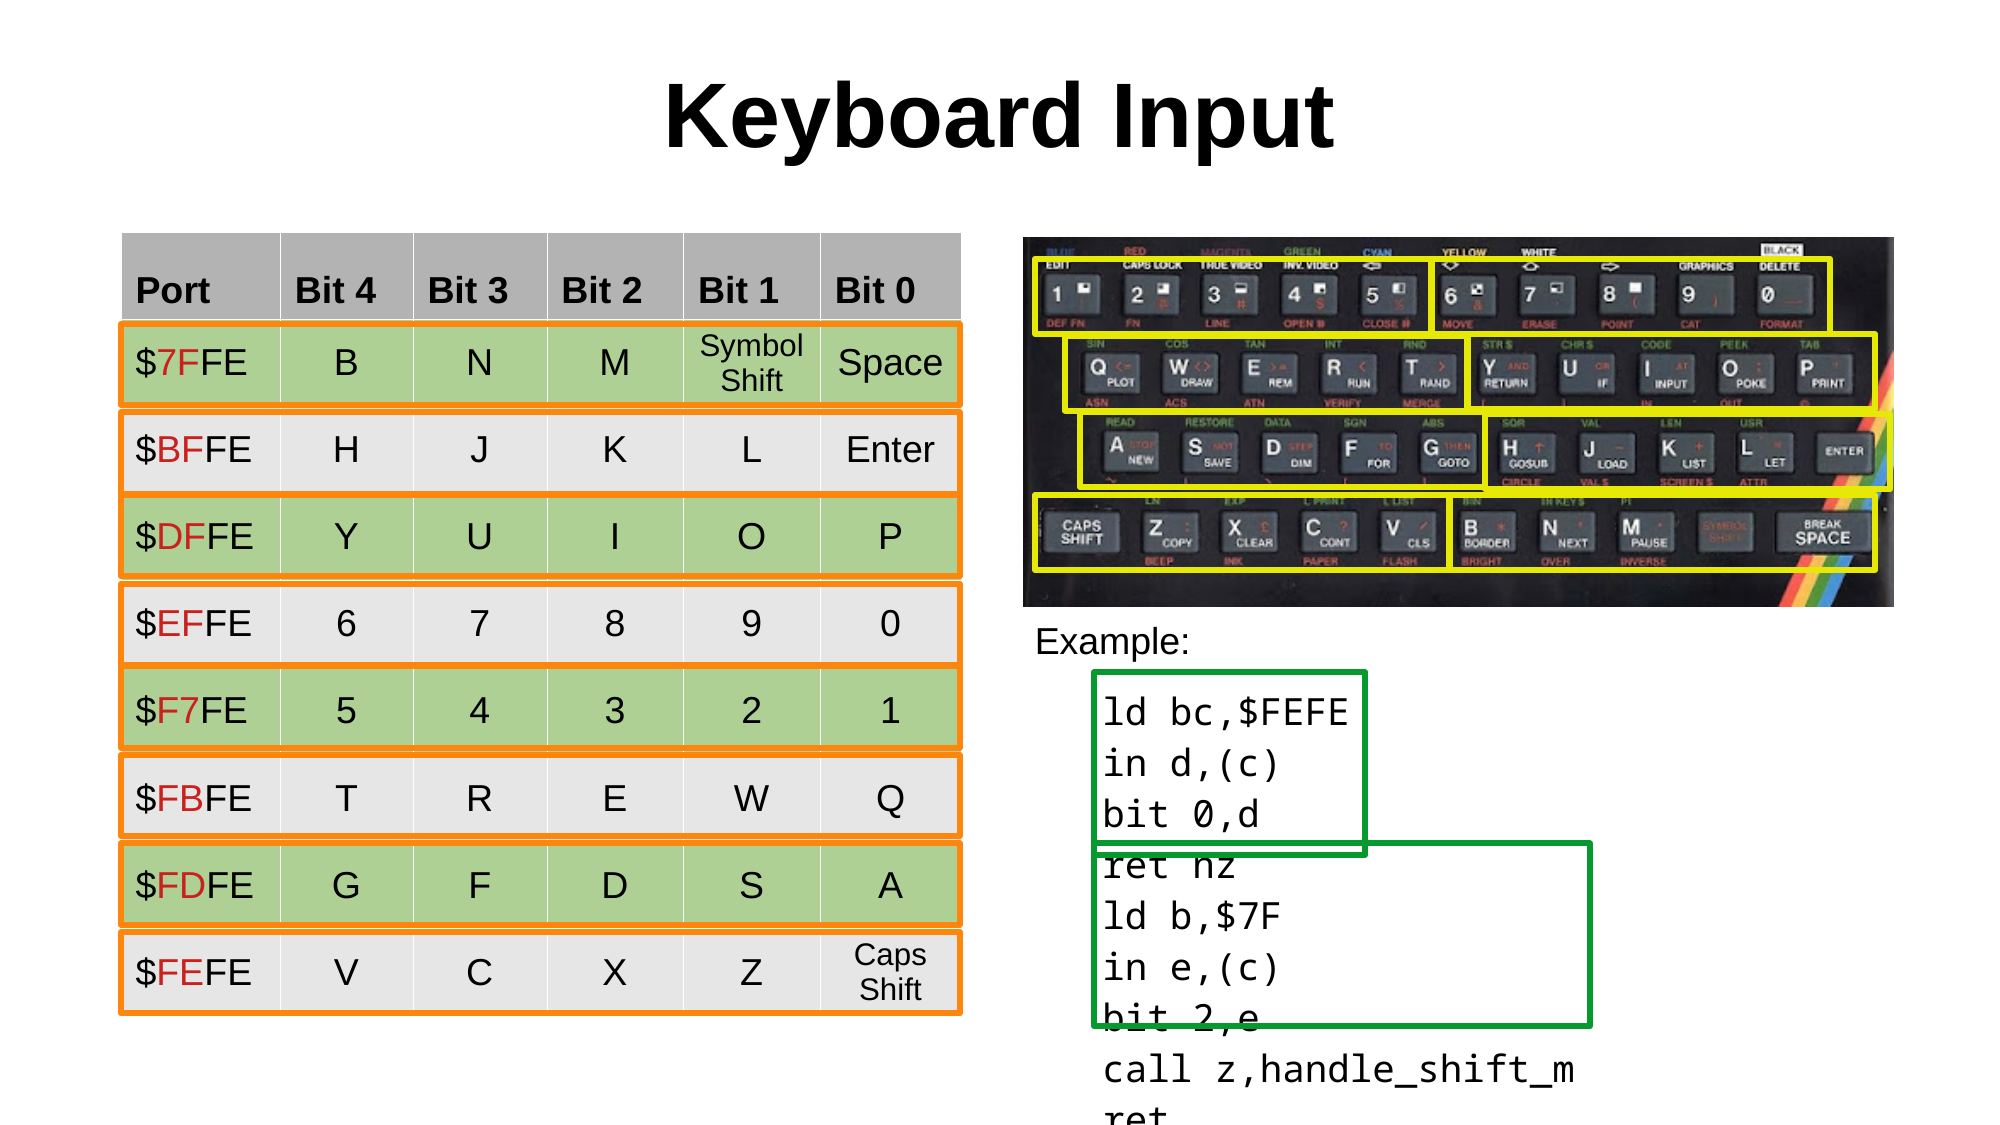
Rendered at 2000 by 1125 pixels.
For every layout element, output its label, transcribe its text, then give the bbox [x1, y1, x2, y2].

table_cell $DFFE [124, 498, 280, 573]
table_cell M [548, 327, 683, 402]
table_cell Symbol Shift [684, 327, 820, 402]
table_cell 7 [414, 587, 547, 662]
table_cell I [548, 498, 683, 573]
table_cell Q [821, 758, 957, 833]
table_cell E [548, 758, 683, 833]
table_cell $7FFE [124, 327, 280, 402]
table_cell 2 [684, 669, 820, 745]
table_cell O [684, 498, 820, 573]
table_cell 5 [281, 669, 413, 745]
table_cell S [684, 846, 820, 922]
table_cell $FDFE [124, 846, 280, 922]
table_cell Caps Shift [821, 935, 957, 1010]
table_cell $F7FE [124, 669, 280, 745]
table_cell 3 [548, 669, 683, 745]
table_cell Z [684, 935, 820, 1010]
table_cell F [414, 846, 547, 922]
table_cell 0 [821, 587, 957, 662]
table_cell R [414, 758, 547, 833]
table_cell B [281, 327, 413, 402]
table_cell N [414, 327, 547, 402]
table_header Bit 2 [548, 233, 683, 319]
table_cell 6 [281, 587, 413, 662]
table_cell A [821, 846, 957, 922]
table_cell H [281, 415, 413, 491]
table_cell P [821, 498, 957, 573]
table_cell Y [281, 498, 413, 573]
table_cell 1 [821, 669, 957, 745]
text_box Example: ld bc,$FEFE in d,(c) bit 0,d ret nz ld b,$7F in e,(c) bit 2,e call z,handle_shift_m ret [1097, 675, 1362, 840]
table_header Bit 3 [414, 233, 547, 319]
table_header Bit 1 [684, 233, 820, 319]
table_cell $FBFE [124, 758, 280, 833]
table_cell L [684, 415, 820, 491]
title Keyboard Input [137, 6, 1862, 225]
table_cell U [414, 498, 547, 573]
table_header Bit 4 [281, 233, 413, 319]
table_cell 9 [684, 587, 820, 662]
table_cell G [281, 846, 413, 922]
table_cell C [414, 935, 547, 1010]
table_cell K [548, 415, 683, 491]
table_cell J [414, 415, 547, 491]
table_cell X [548, 935, 683, 1010]
table_cell D [548, 846, 683, 922]
table_cell 8 [548, 587, 683, 662]
table_cell Enter [821, 415, 957, 491]
table_header Port [122, 233, 280, 319]
table_cell Space [821, 327, 957, 402]
picture [1023, 237, 1894, 607]
table_header Bit 0 [821, 233, 961, 319]
table_cell 4 [414, 669, 547, 745]
table_cell W [684, 758, 820, 833]
text_box Example: ld bc,$FEFE in d,(c) bit 0,d ret nz ld b,$7F in e,(c) bit 2,e call z,handle_shift_m ret [1097, 846, 1587, 1023]
table_cell $BFFE [124, 415, 280, 491]
table_cell V [281, 935, 413, 1010]
table_cell T [281, 758, 413, 833]
table_cell $FEFE [124, 935, 280, 1010]
text_box Example: ld bc,$FEFE in d,(c) bit 0,d ret nz ld b,$7F in e,(c) bit 2,e call z,handle_shift_m ret [1020, 612, 1590, 1071]
table_cell $EFFE [124, 587, 280, 662]
